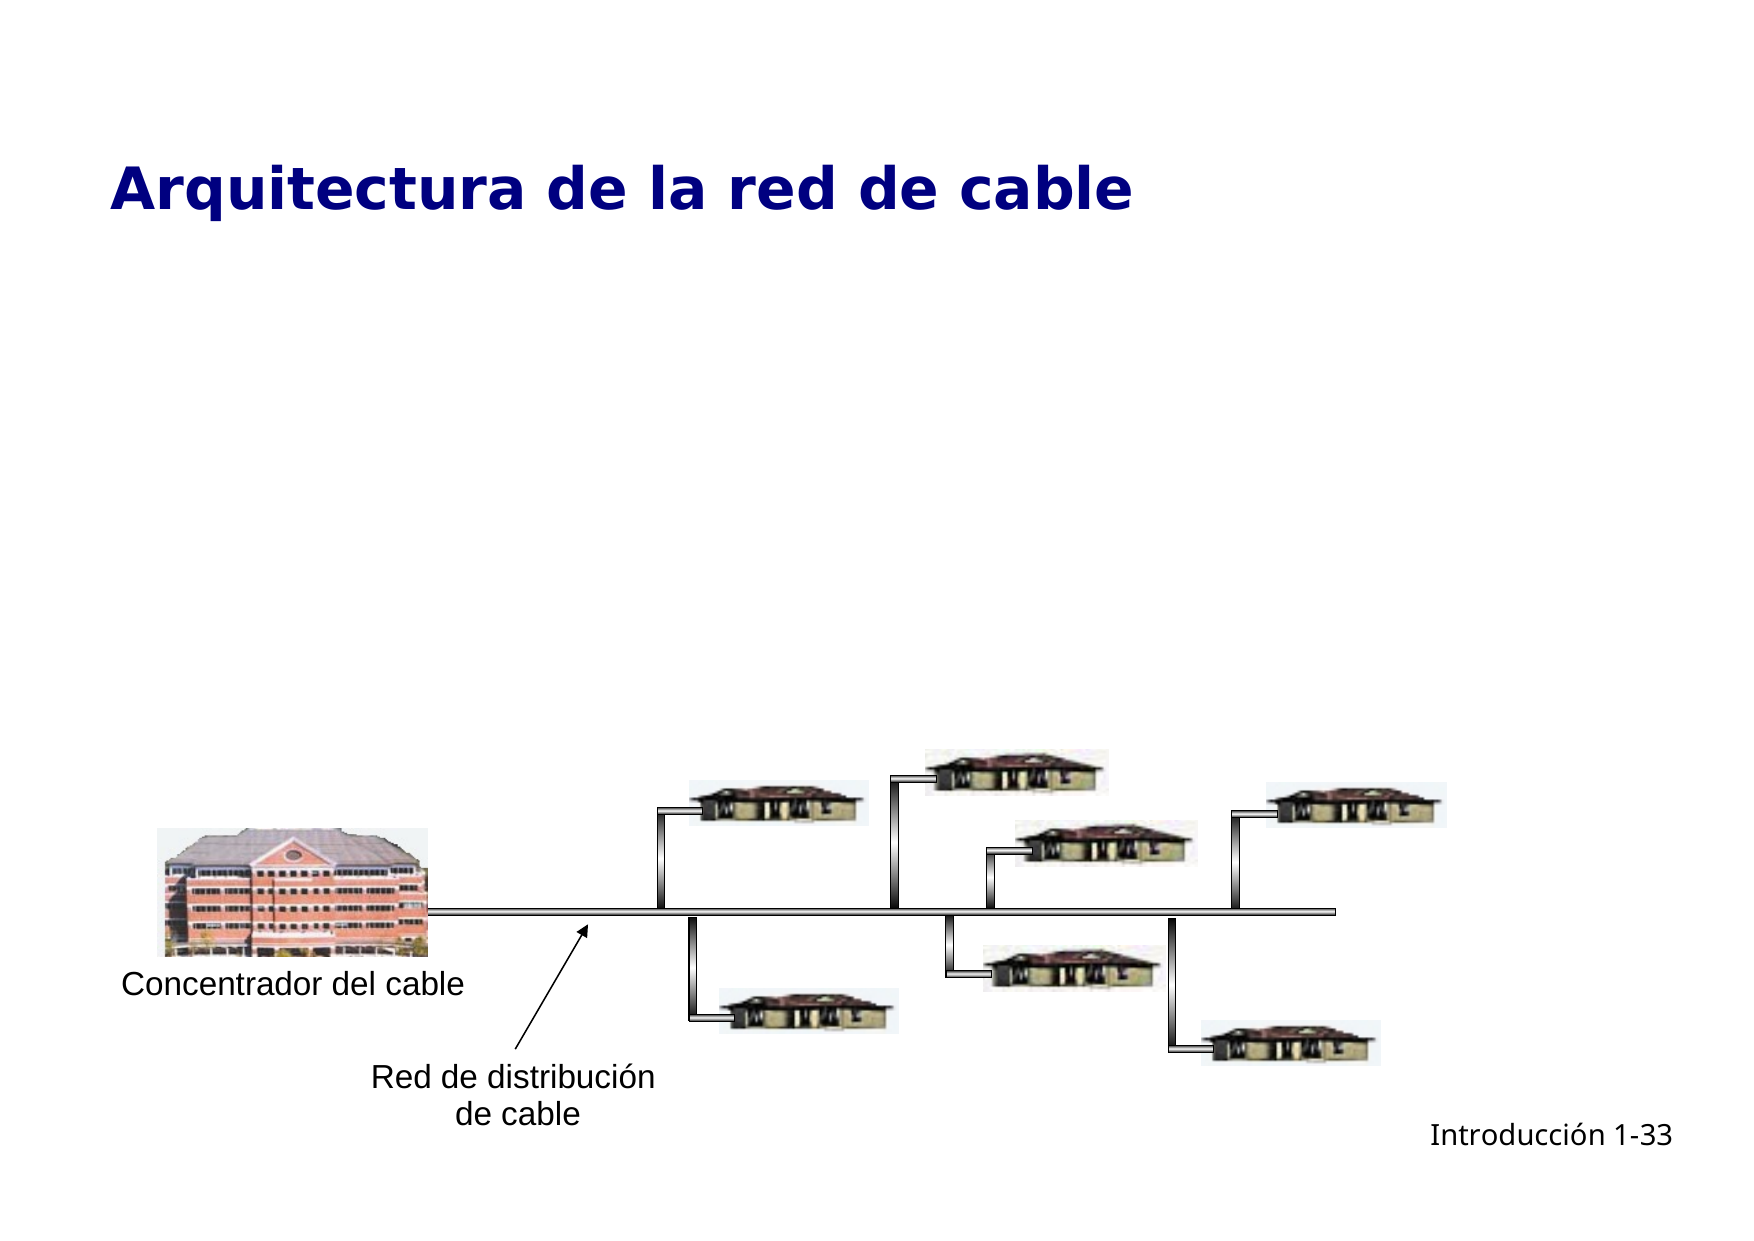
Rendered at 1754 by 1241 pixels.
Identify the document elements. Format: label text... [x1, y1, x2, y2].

picture [157, 828, 428, 957]
picture [719, 988, 899, 1034]
text_box [1168, 918, 1214, 1053]
picture [925, 749, 1109, 796]
title Arquitectura de la red de cable [96, 78, 1672, 301]
picture [983, 945, 1166, 992]
picture [689, 780, 869, 826]
text_box Concentrador del cable [106, 957, 481, 1010]
picture [1015, 820, 1198, 867]
picture [1266, 782, 1447, 828]
text_box [428, 775, 1336, 978]
picture [1201, 1020, 1381, 1066]
text_box Red de distribución de cable [355, 1050, 671, 1141]
text_box [688, 917, 735, 1022]
